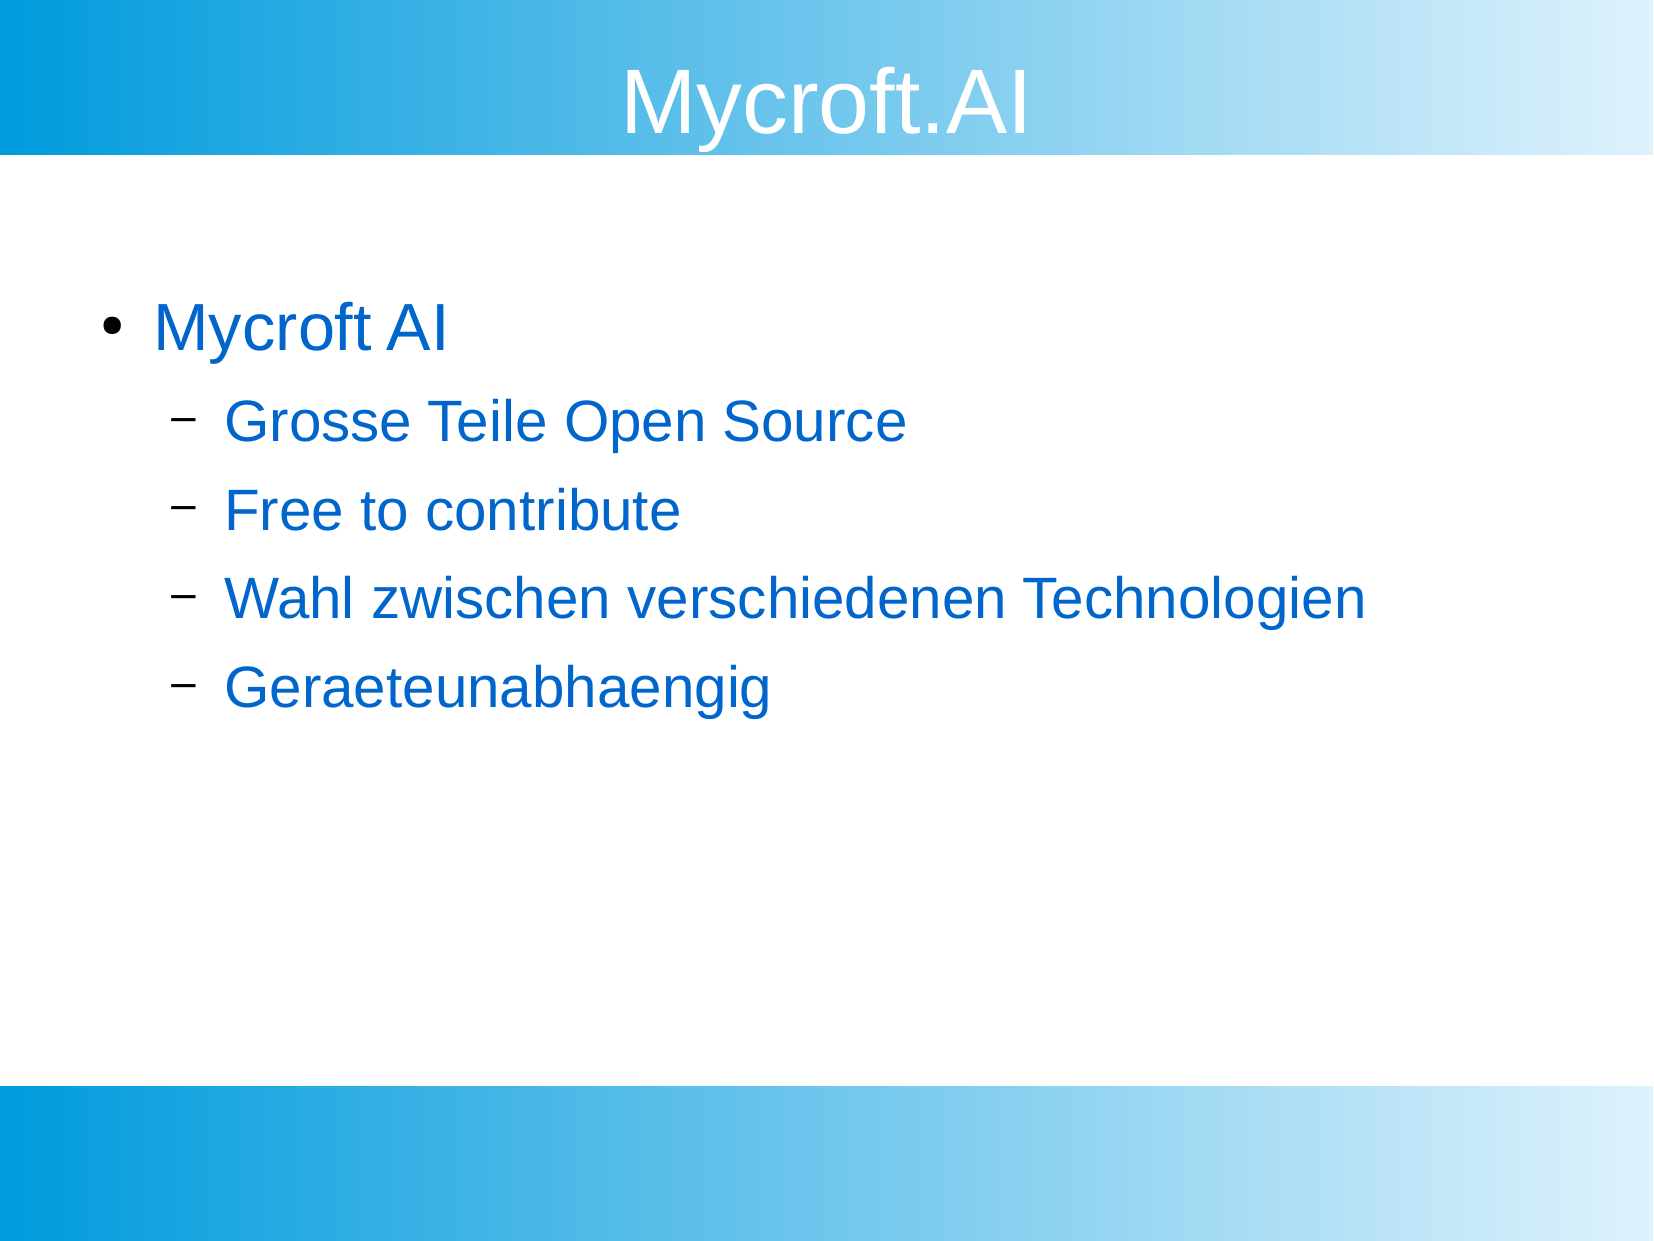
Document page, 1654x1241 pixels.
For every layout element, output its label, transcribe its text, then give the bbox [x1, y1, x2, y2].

list Mycroft AI Grosse Teile Open Source Free to contribute Wahl zwischen verschiedenen Technologien Geraeteunabhaengig [82, 290, 1571, 1010]
title Mycroft.AI [82, 49, 1571, 155]
